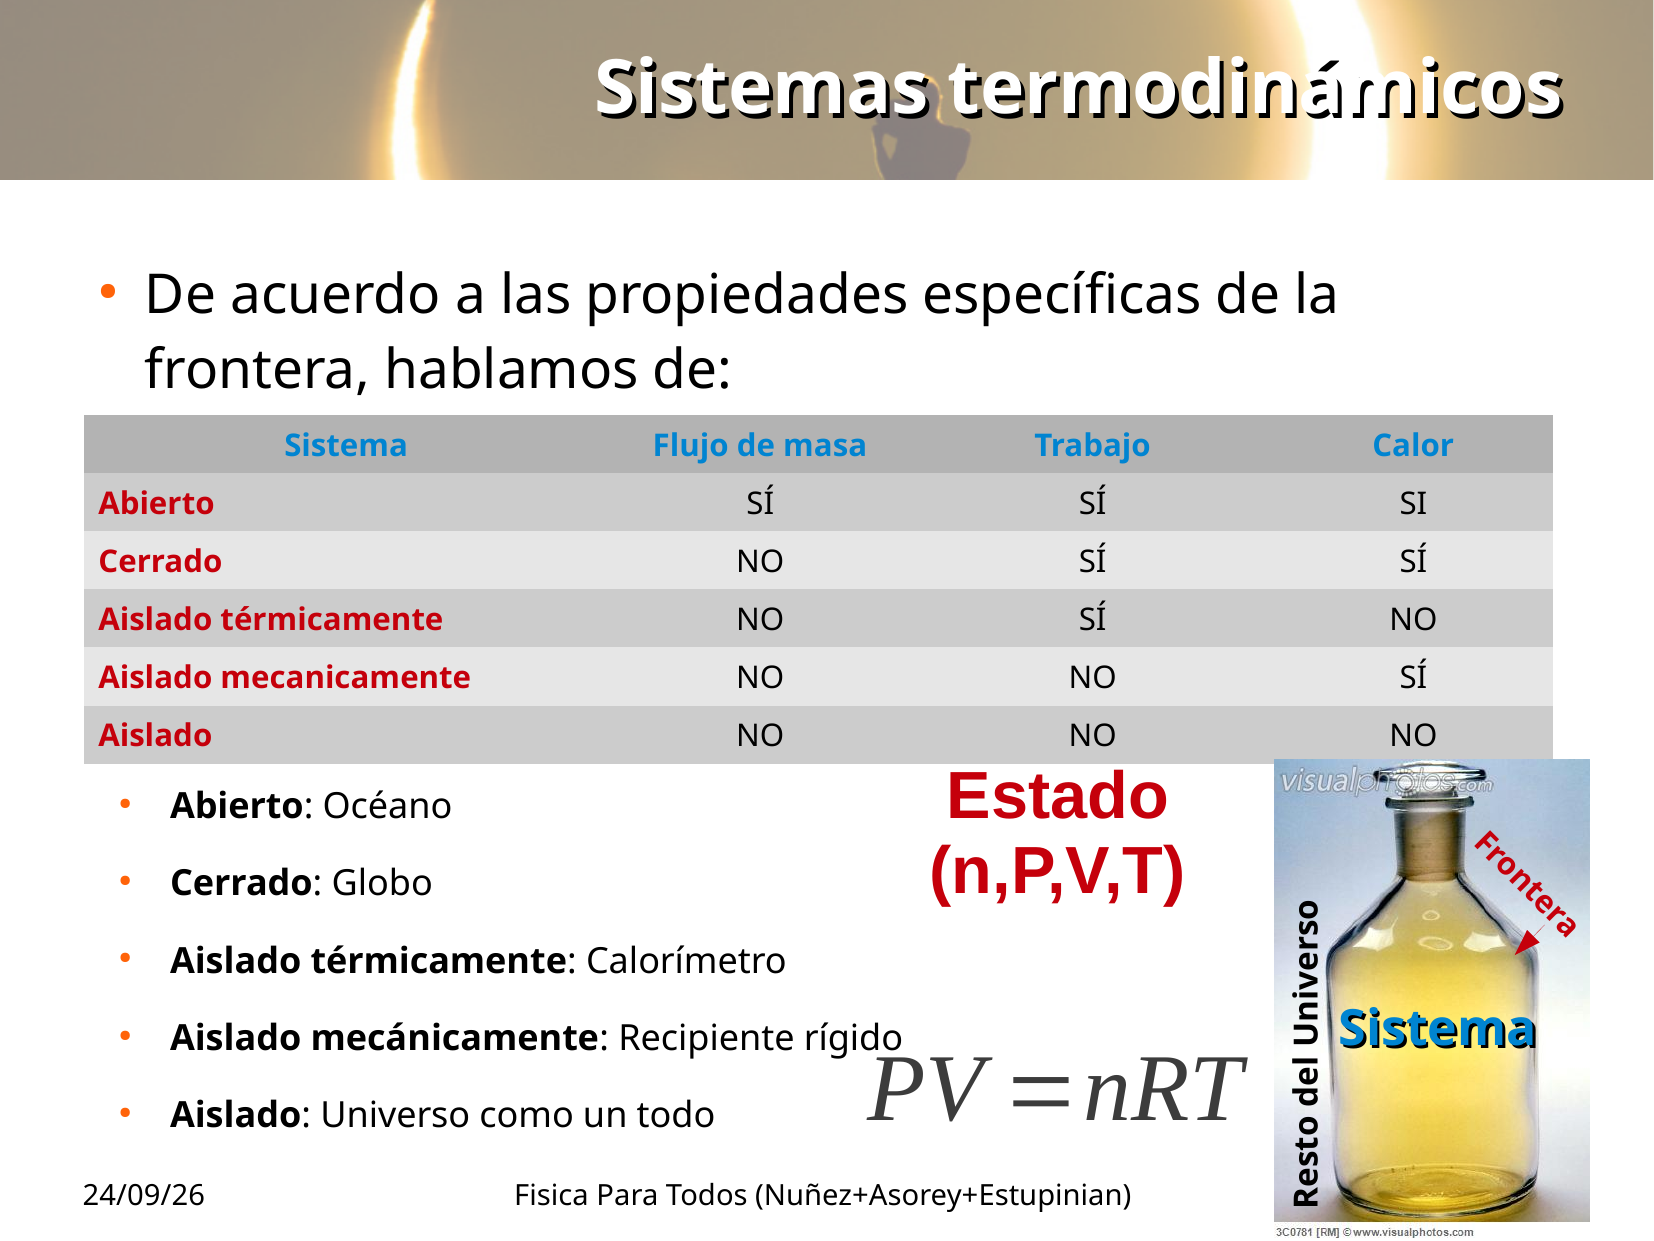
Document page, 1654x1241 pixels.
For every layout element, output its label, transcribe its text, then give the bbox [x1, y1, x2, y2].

table_cell NO [609, 531, 911, 589]
table_header Flujo de masa [609, 415, 911, 473]
table_cell Aislado mecanicamente [84, 647, 609, 706]
table_cell SI [1274, 473, 1553, 531]
table_cell SÍ [1274, 531, 1553, 589]
title Sistemas termodinámicos [75, 19, 1564, 151]
table_cell Abierto [84, 473, 609, 531]
picture [1274, 759, 1590, 1241]
table_cell NO [911, 706, 1274, 764]
table_cell Aislado [84, 706, 609, 764]
table_cell NO [1274, 706, 1553, 759]
list Abierto: Océano Cerrado: Globo Aislado térmicamente: Calorímetro Aislado mecánicamente: Recipiente rígido Aislado: Universo como un todo [101, 780, 1274, 1141]
table_cell SÍ [911, 473, 1274, 531]
table_cell NO [609, 589, 911, 647]
text_box Resto del Universo [1274, 894, 1329, 1225]
table_cell NO [609, 706, 911, 764]
list De acuerdo a las propiedades específicas de la frontera, hablamos de: [82, 255, 1571, 406]
table_header Sistema [84, 415, 609, 473]
table_header Calor [1274, 415, 1553, 473]
table_cell SÍ [1274, 647, 1553, 706]
table_cell NO [1274, 589, 1553, 647]
table_cell SÍ [911, 589, 1274, 647]
table_cell Cerrado [84, 531, 609, 589]
chart [855, 1035, 1263, 1141]
text_box Frontera [1454, 804, 1606, 956]
table_cell SÍ [911, 531, 1274, 589]
text_box Sistema [1329, 984, 1545, 1058]
picture [0, 0, 1654, 180]
table_header Trabajo [911, 415, 1274, 473]
table_cell Aislado térmicamente [84, 589, 609, 647]
table_cell NO [609, 647, 911, 706]
table_cell NO [911, 647, 1274, 706]
table_cell SÍ [609, 473, 911, 531]
text_box Estado (n,P,V,T) [915, 750, 1201, 916]
